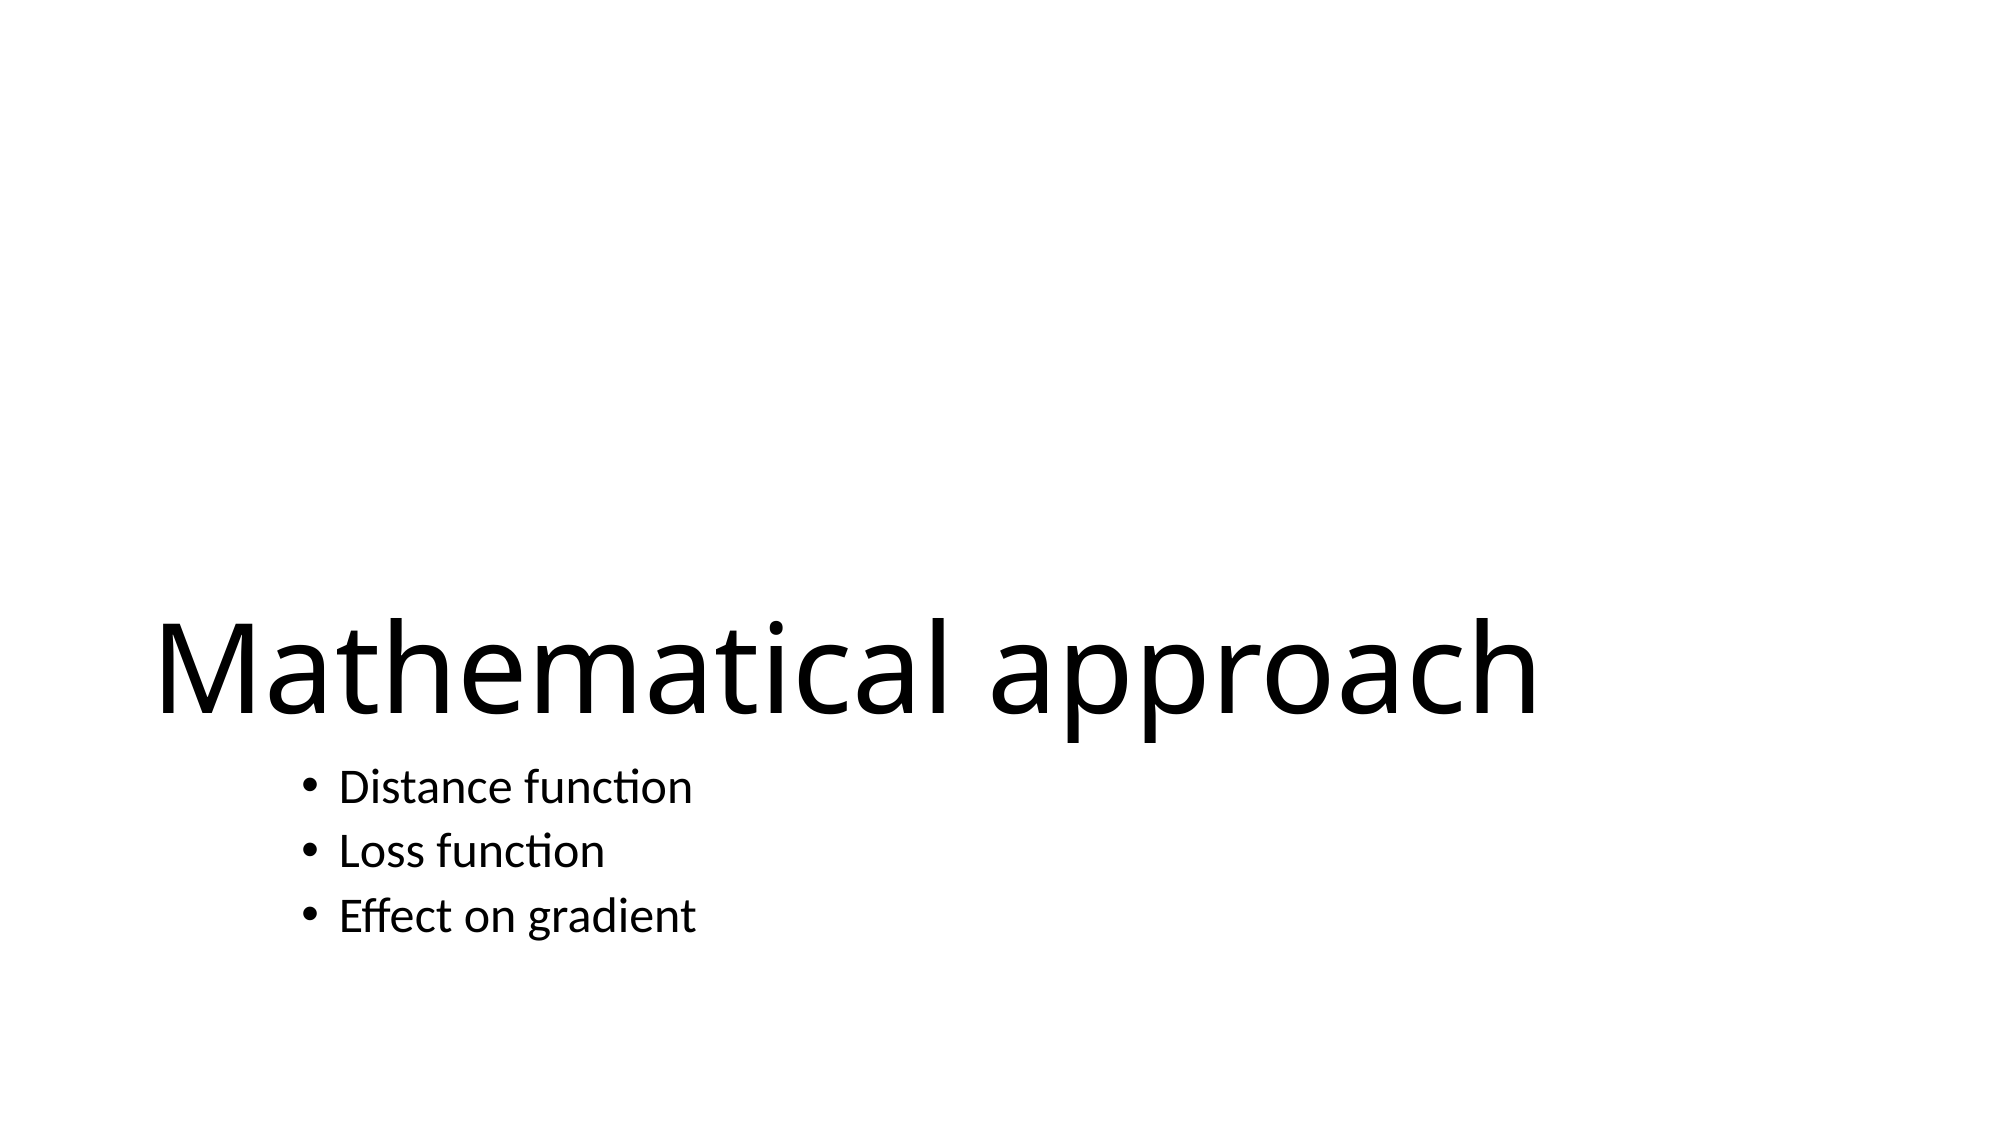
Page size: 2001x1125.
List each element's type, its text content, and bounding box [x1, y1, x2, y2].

title Mathematical approach [136, 280, 1862, 749]
list Distance function Loss function Effect on gradient [136, 752, 1862, 999]
